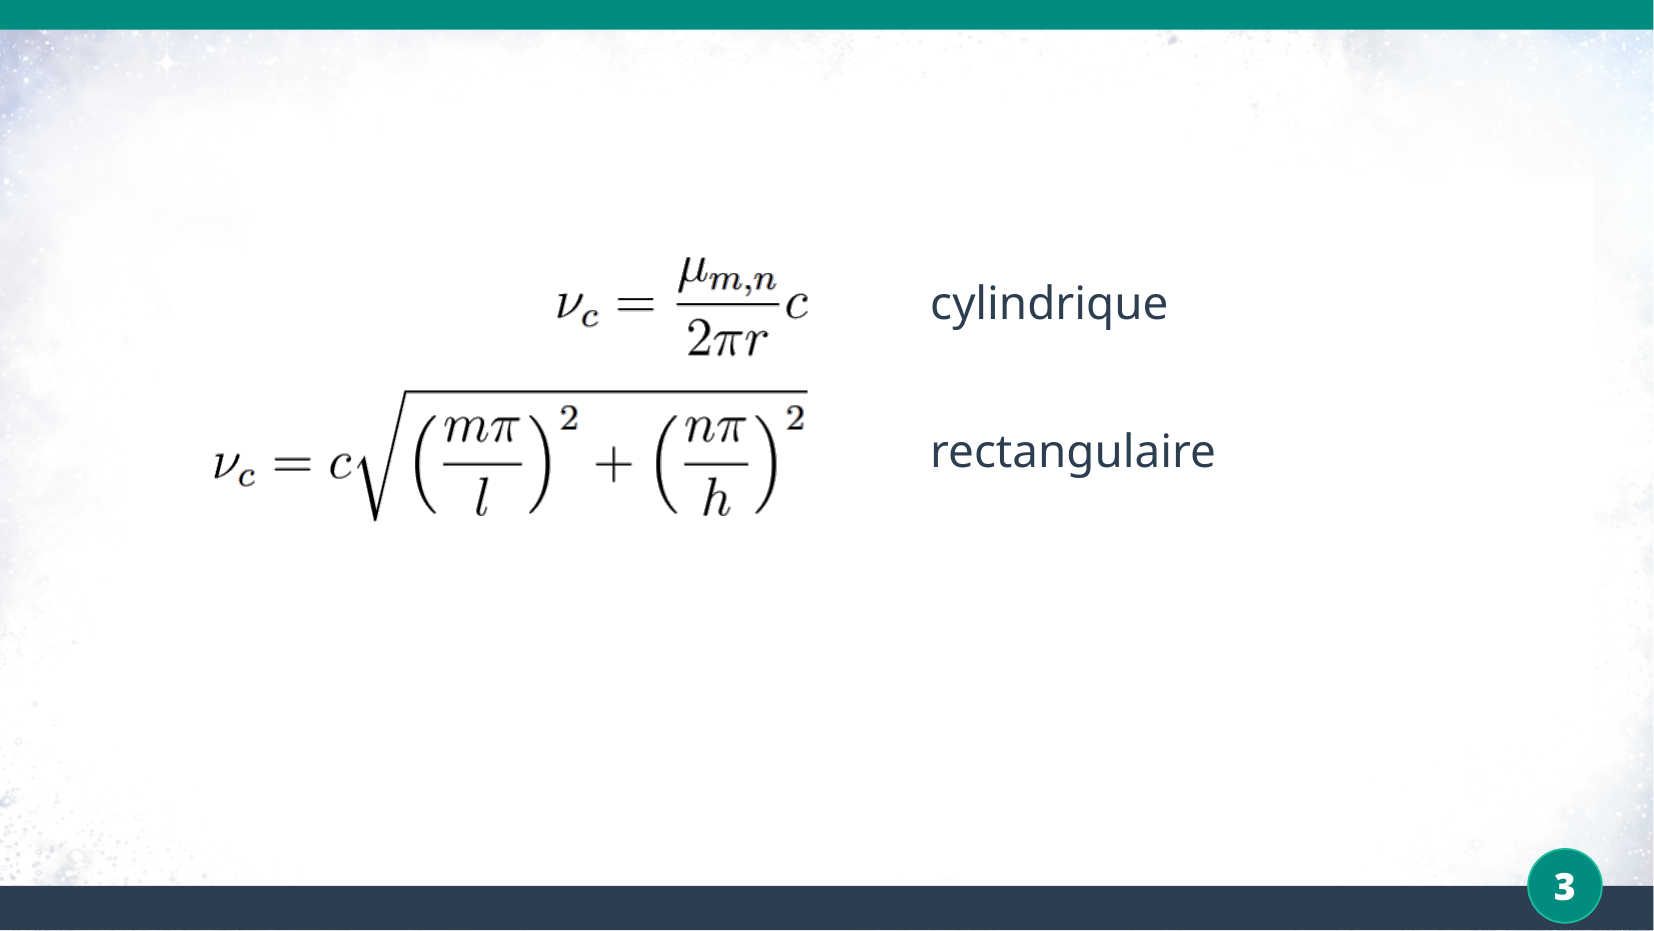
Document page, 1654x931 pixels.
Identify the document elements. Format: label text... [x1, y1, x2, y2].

text_box cylindrique [915, 265, 1169, 339]
text_box [856, 177, 1595, 709]
picture [0, 30, 1654, 885]
text_box rectangulaire [915, 413, 1208, 486]
